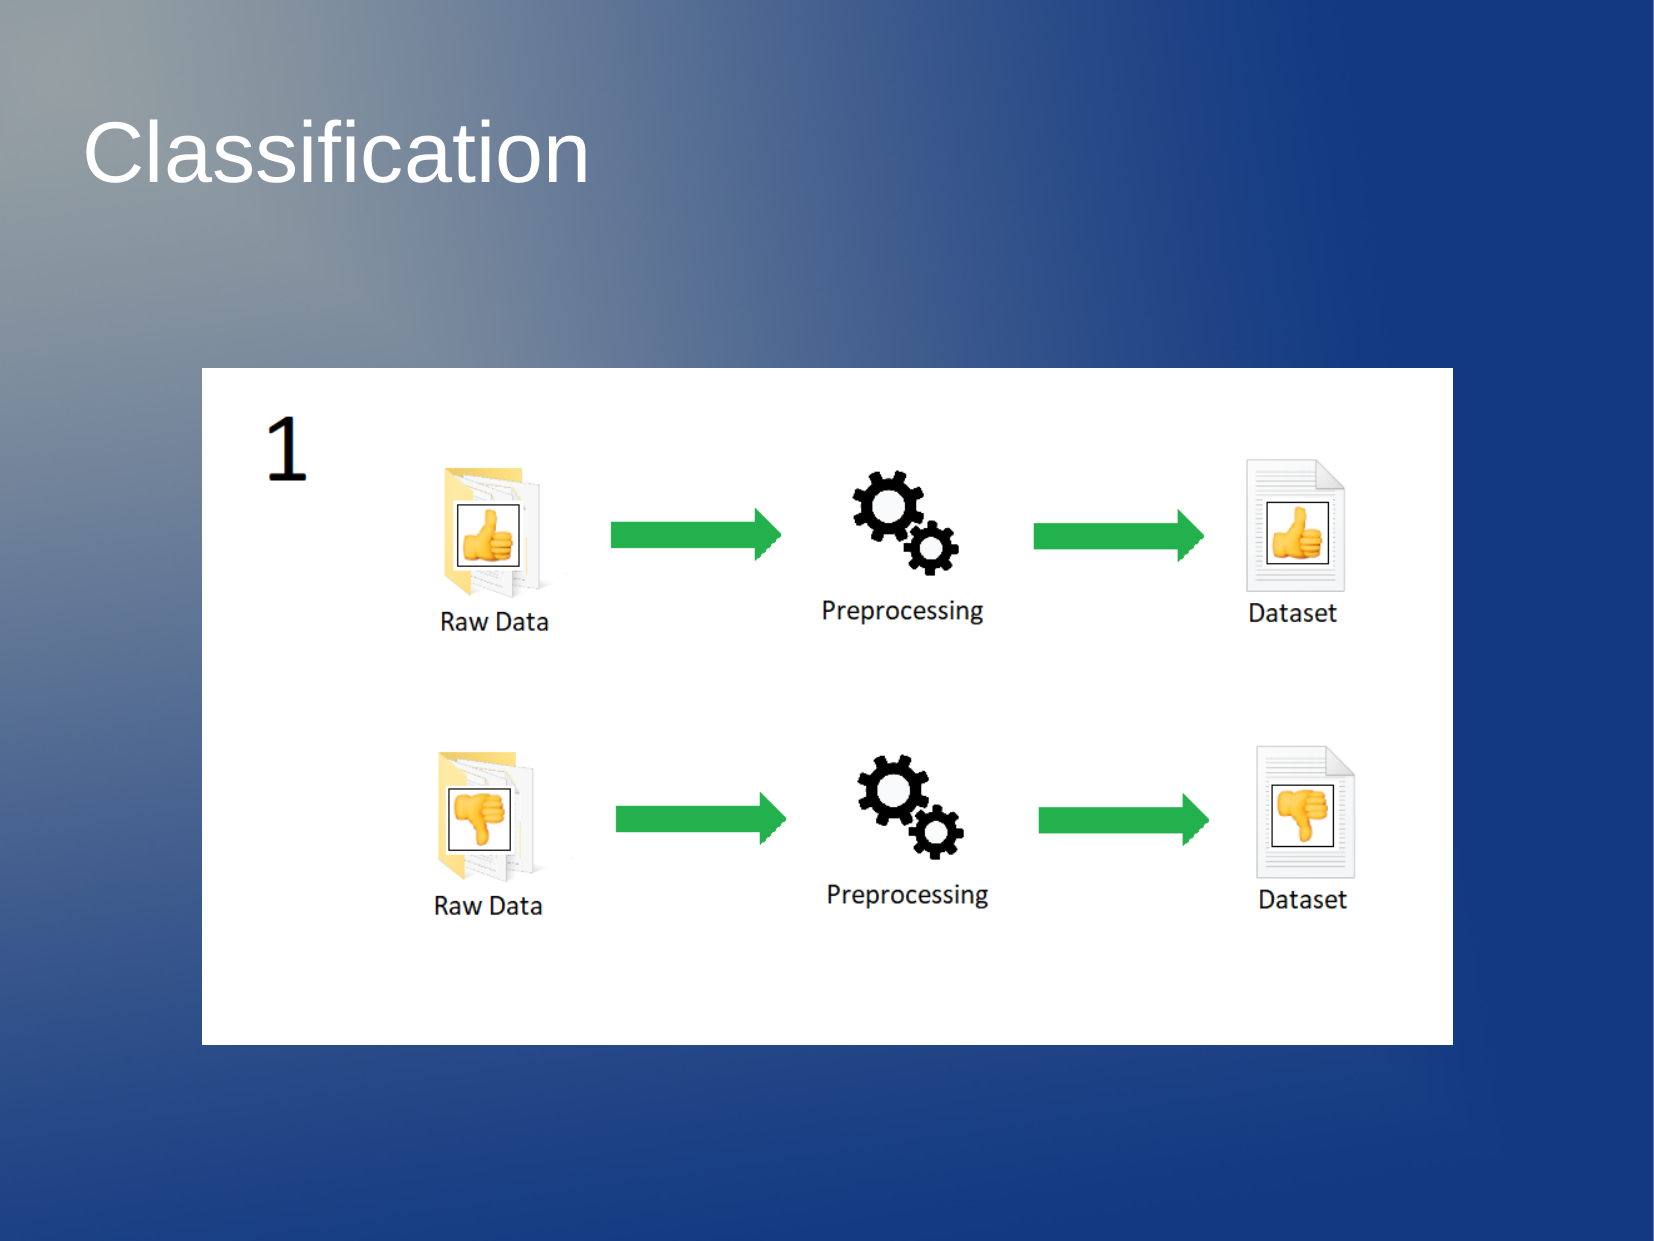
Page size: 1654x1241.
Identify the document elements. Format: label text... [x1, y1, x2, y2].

title Classification [82, 49, 1571, 257]
picture [0, 0, 1654, 1241]
